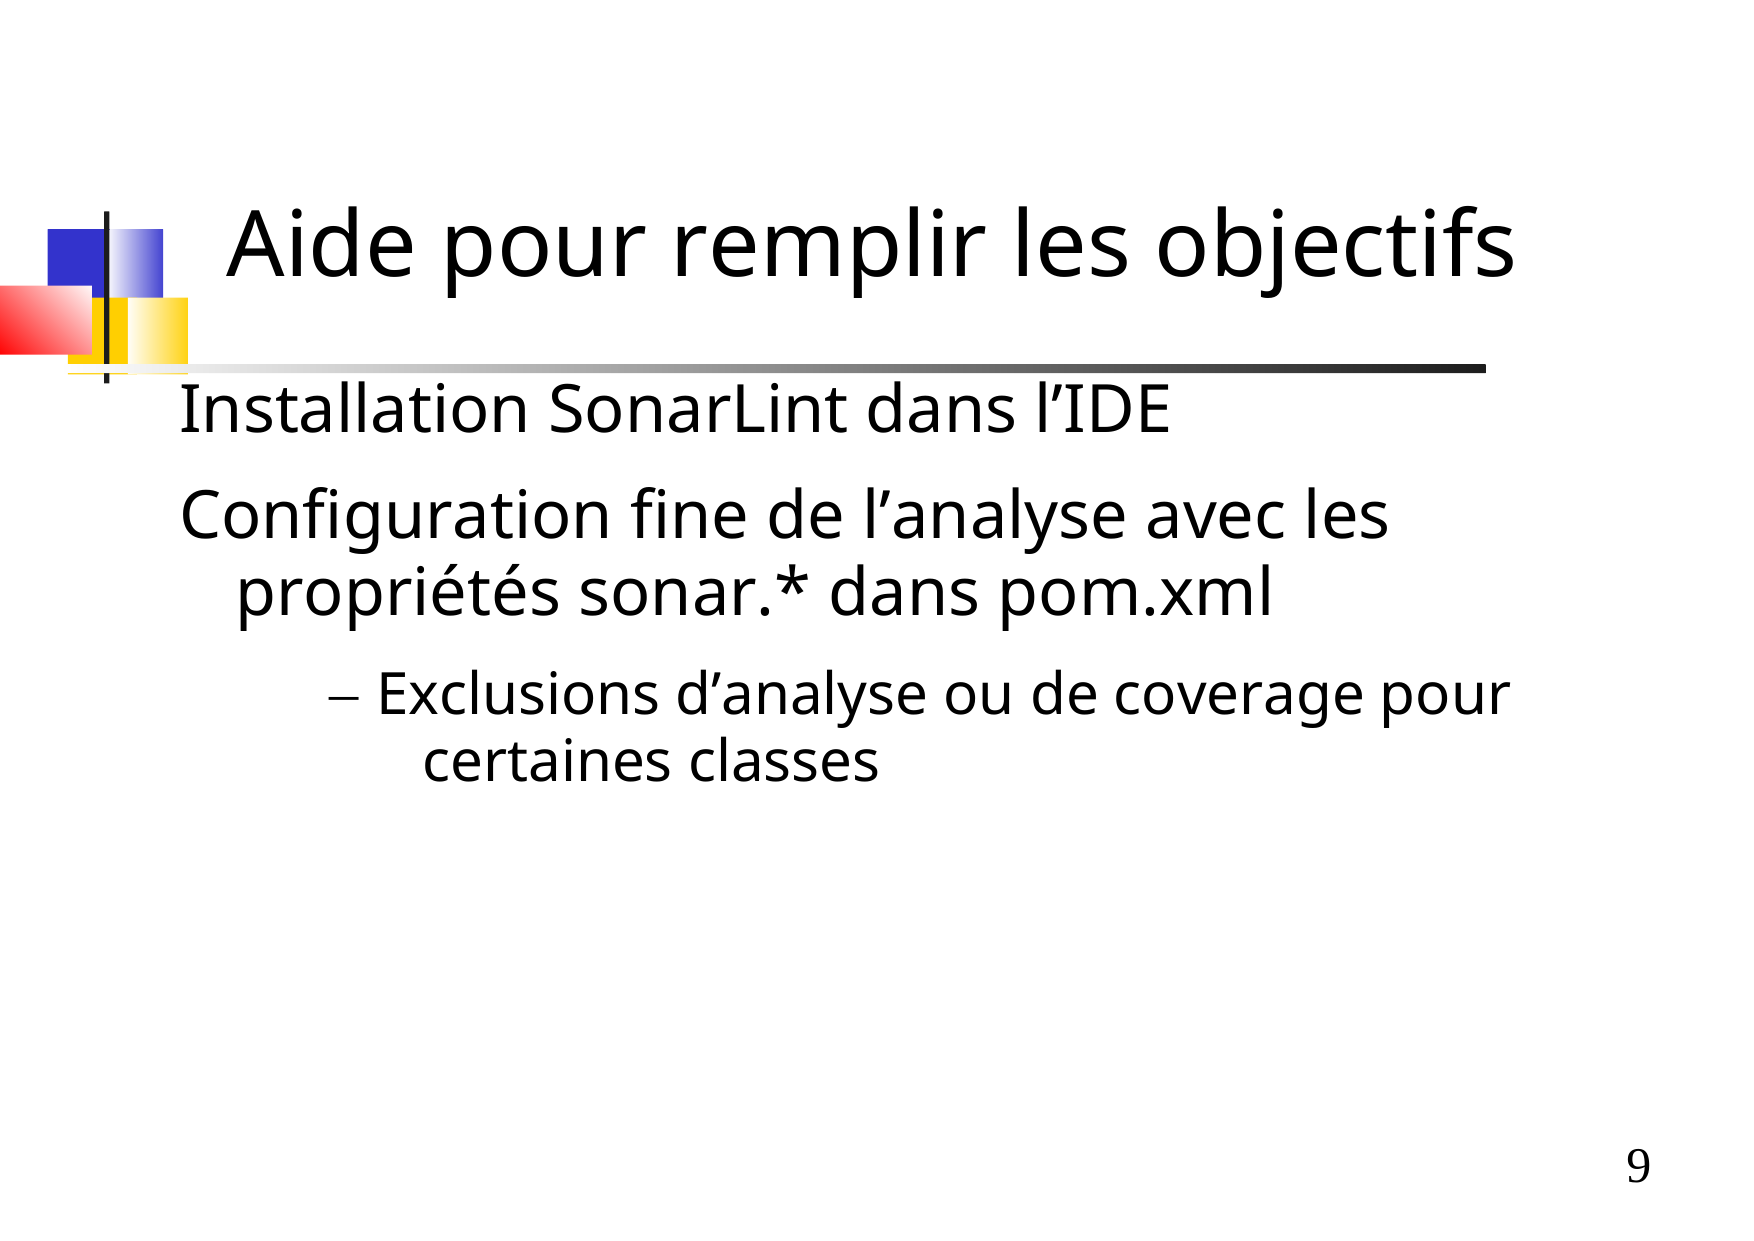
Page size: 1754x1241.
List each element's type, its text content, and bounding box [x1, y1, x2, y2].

list Installation SonarLint dans l’IDE Configuration fine de l’analyse avec les propriétés sonar.* dans pom.xml Exclusions d’analyse ou de coverage pour certaines classes [179, 371, 1567, 1091]
title Aide pour remplir les objectifs [179, 139, 1567, 351]
